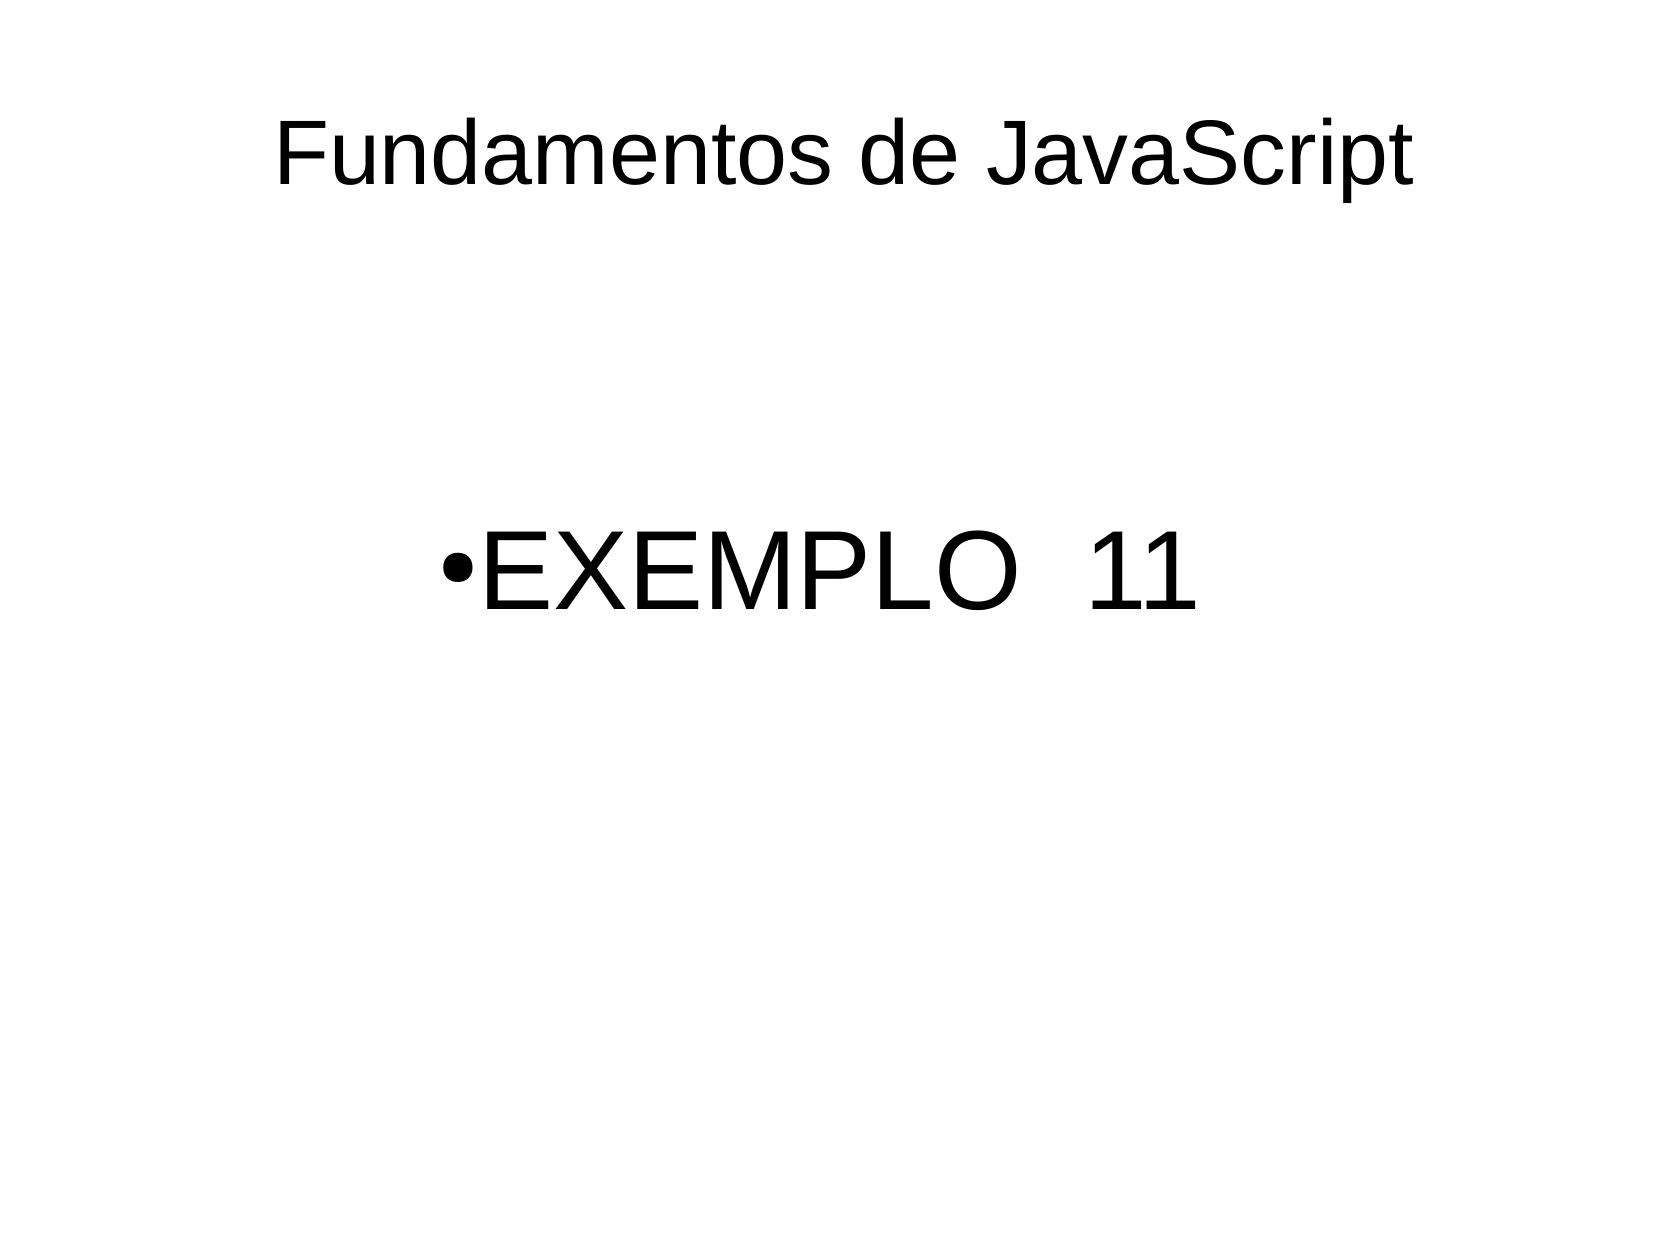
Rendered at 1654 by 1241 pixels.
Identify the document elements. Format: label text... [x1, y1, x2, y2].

text_box EXEMPLO 11 [399, 507, 1241, 635]
title Fundamentos de JavaScript [82, 49, 1571, 257]
